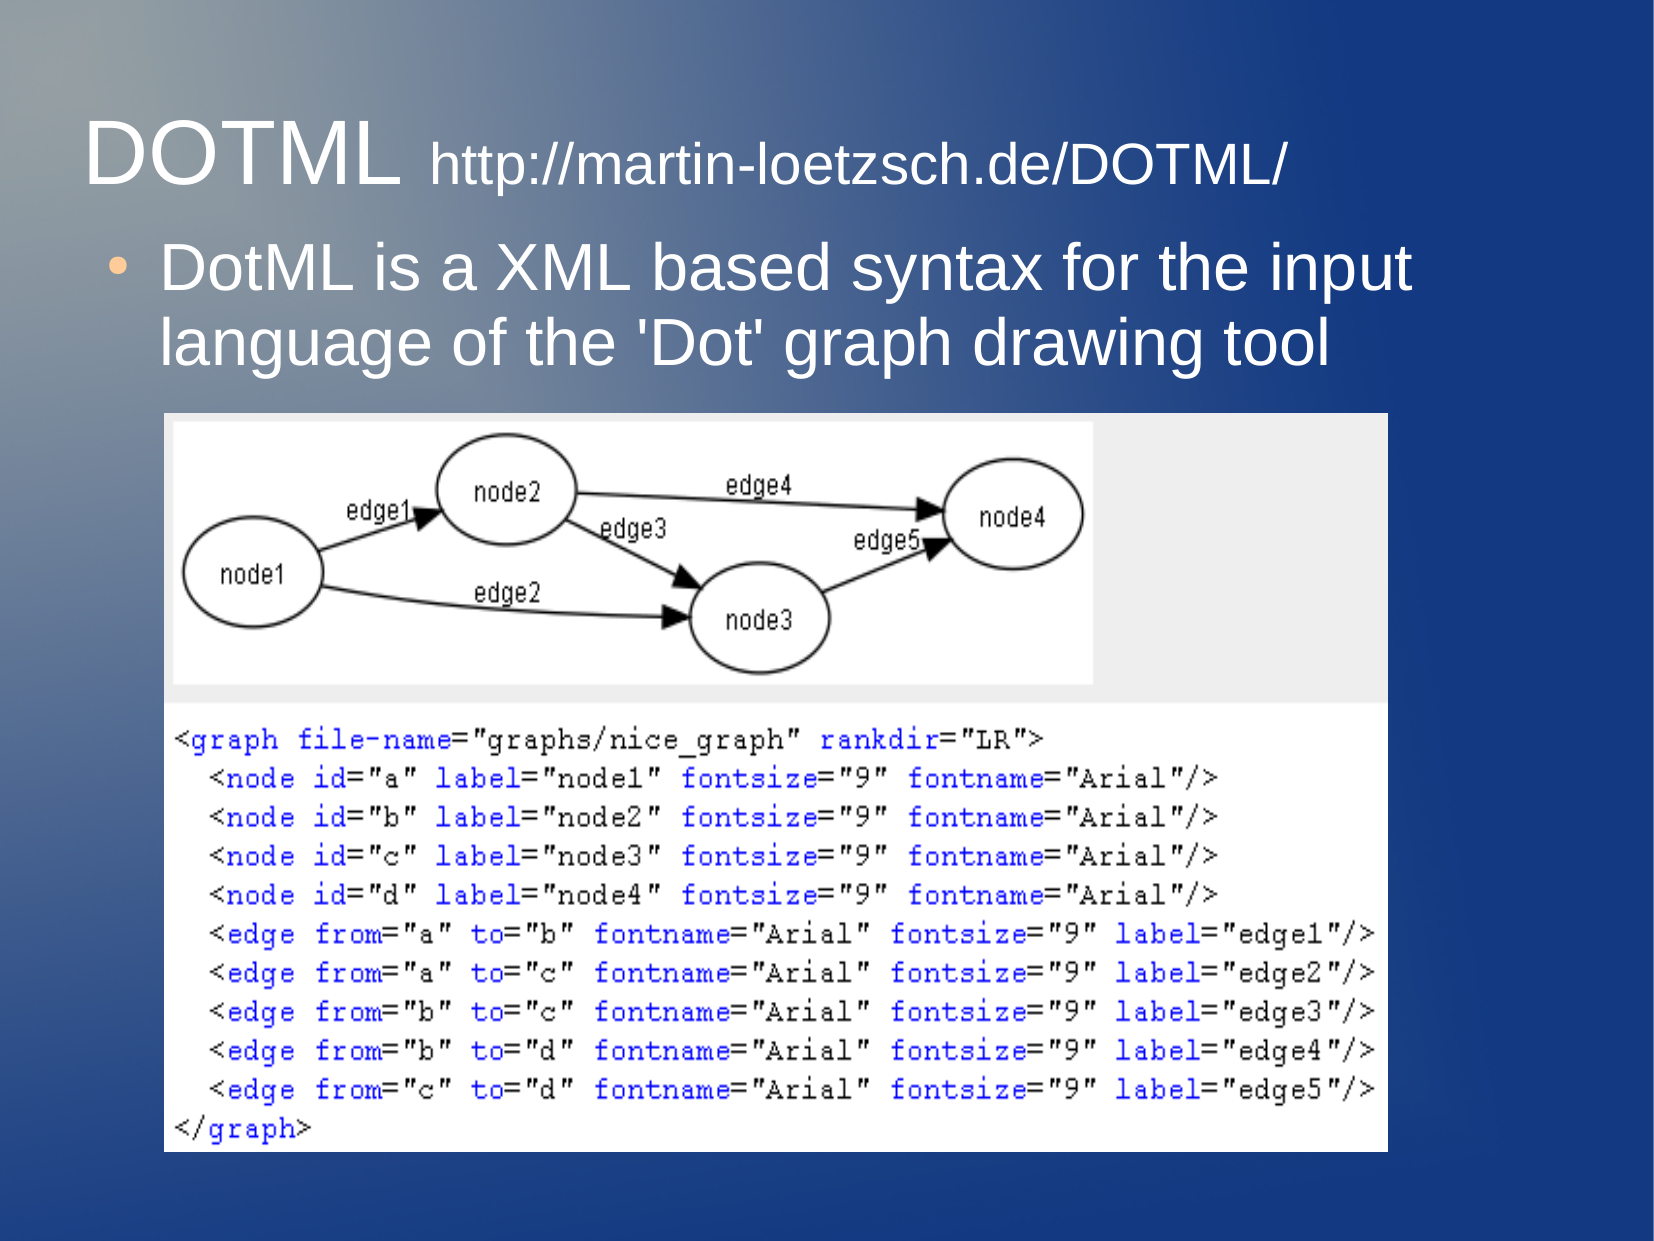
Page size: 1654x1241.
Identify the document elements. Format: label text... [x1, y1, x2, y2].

list DotML is a XML based syntax for the input language of the 'Dot' graph drawing tool [88, 229, 1577, 621]
picture [0, 0, 1654, 1241]
title DOTML http://martin-loetzsch.de/DOTML/ [82, 49, 1571, 257]
